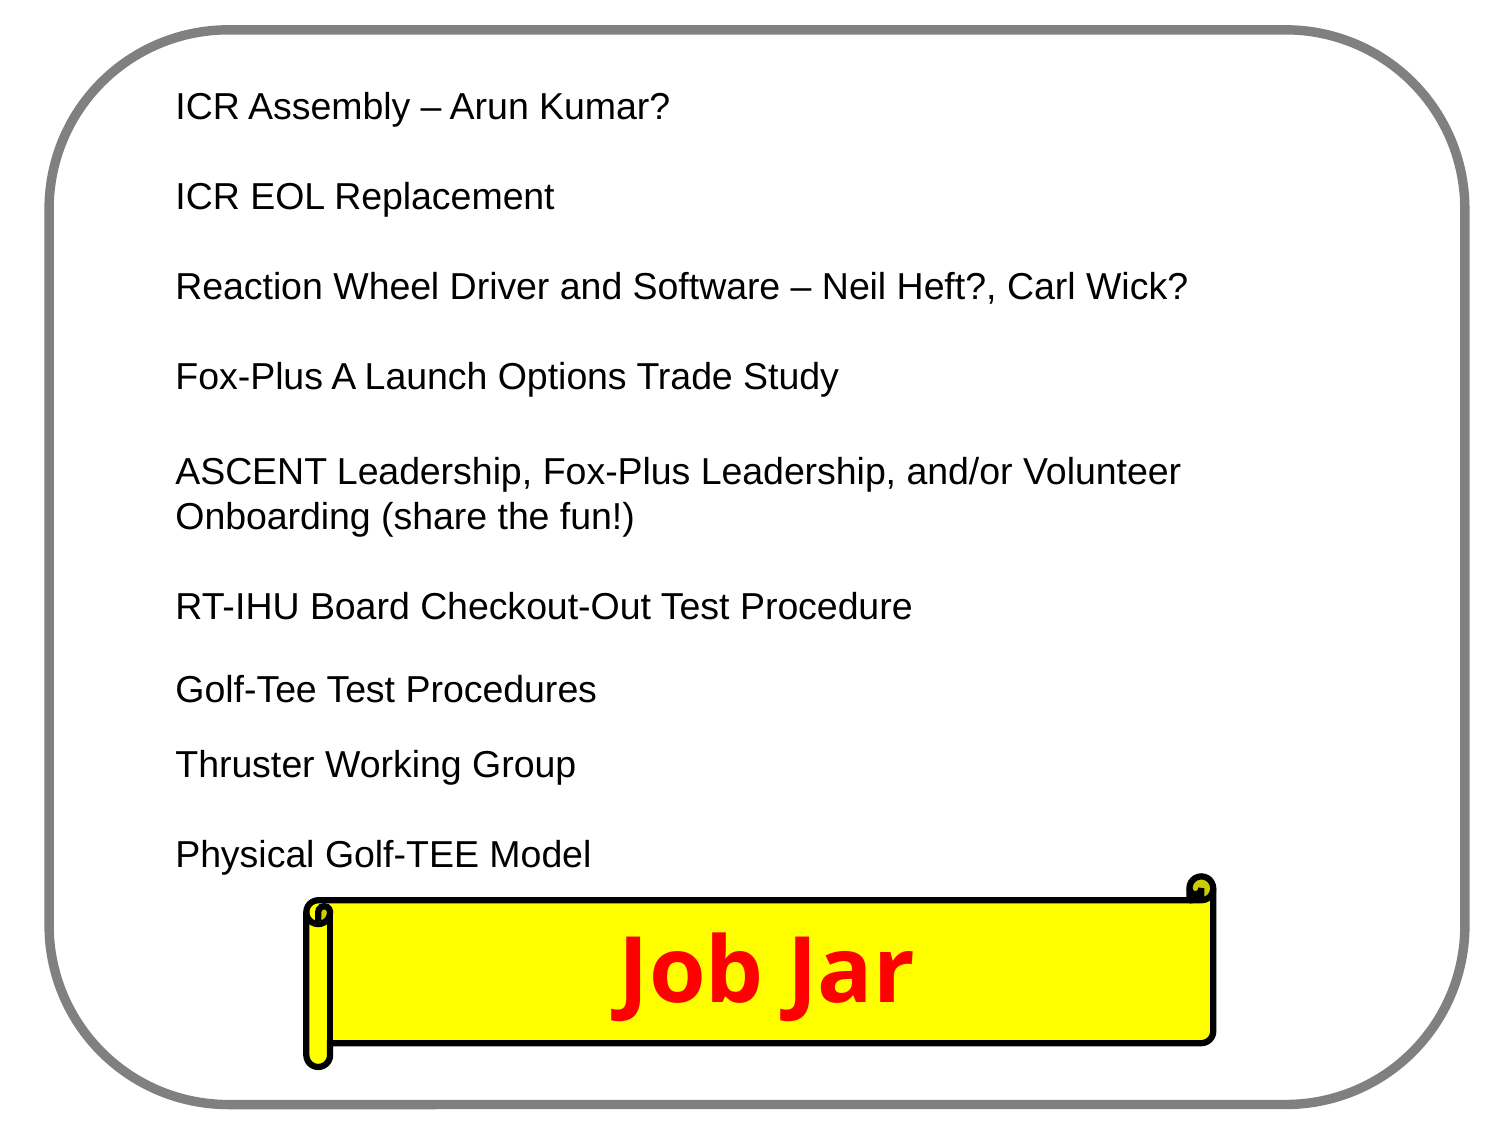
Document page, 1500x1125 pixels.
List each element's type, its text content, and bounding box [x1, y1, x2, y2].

text_box ICR Assembly – Arun Kumar? ICR EOL Replacement Reaction Wheel Driver and Software – Neil Heft?, Carl Wick? Fox-Plus A Launch Options Trade Study ASCENT Leadership, Fox-Plus Leadership, and/or Volunteer Onboarding (share the fun!) RT-IHU Board Checkout-Out Test Procedure Golf-Tee Test Procedures Thruster Working Group Physical Golf-TEE Model [160, 74, 1360, 883]
text_box [306, 1028, 1214, 1068]
text_box [310, 883, 1214, 903]
text_box Job Jar [260, 903, 1273, 1028]
